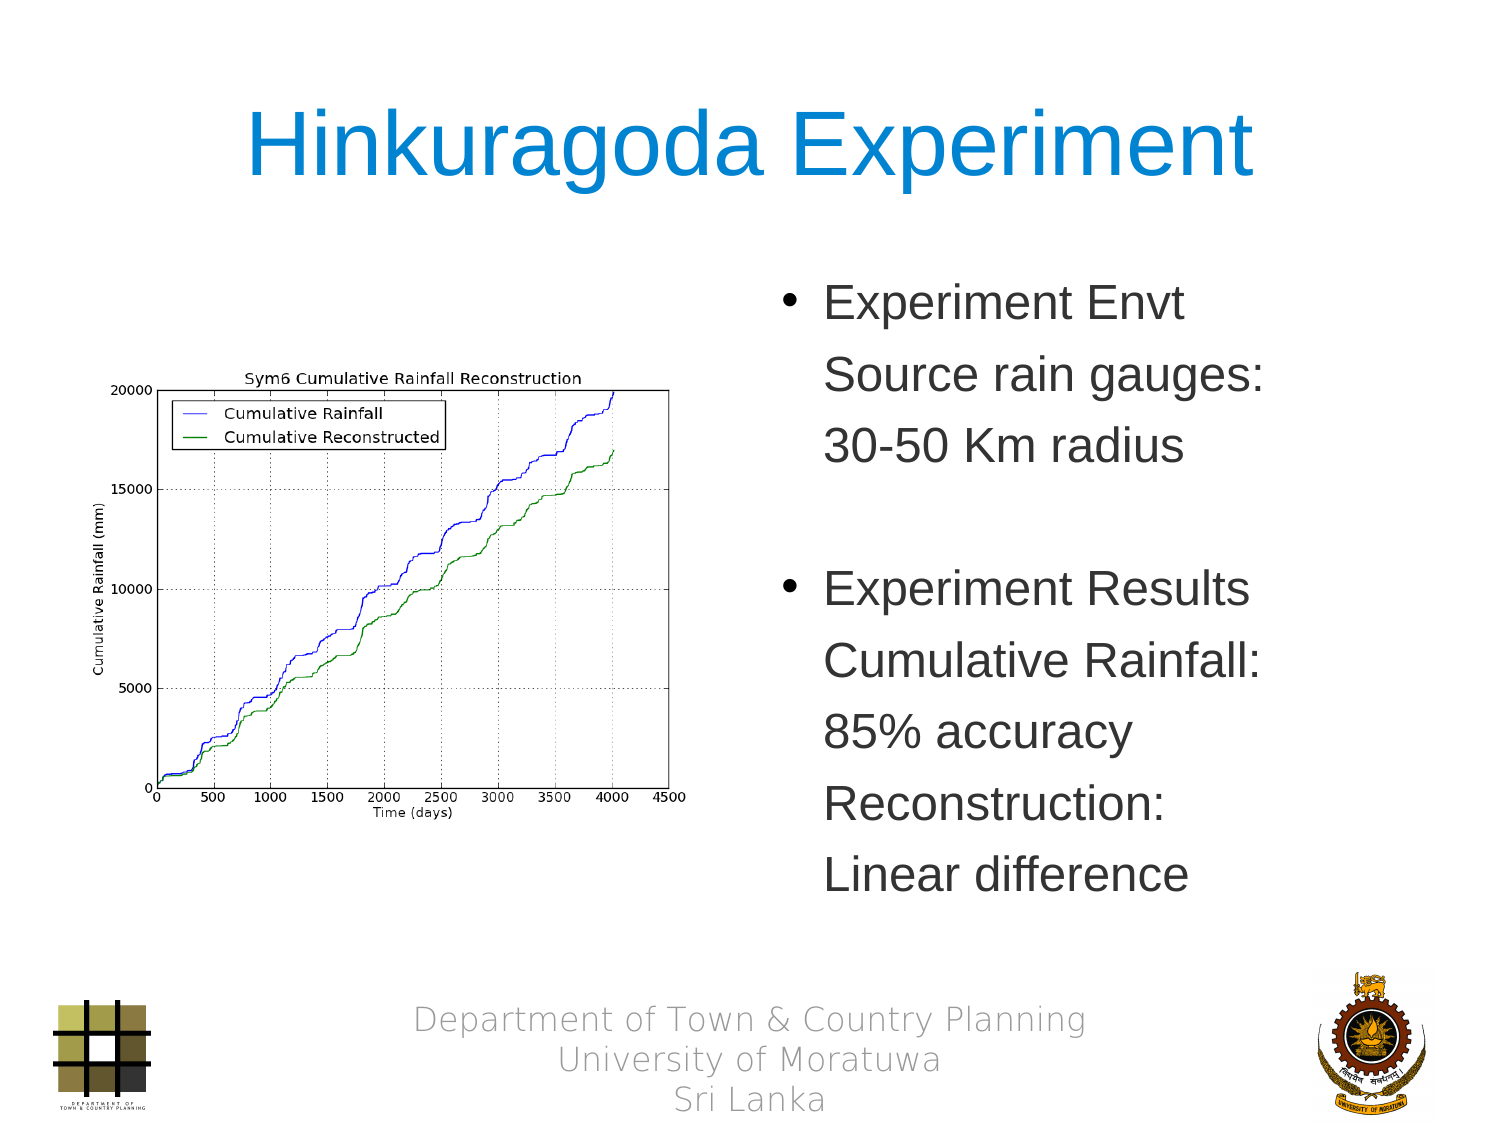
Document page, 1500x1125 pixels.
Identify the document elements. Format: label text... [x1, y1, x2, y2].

picture [1312, 966, 1435, 1125]
list Experiment Envt Source rain gauges: 30-50 Km radius Experiment Results Cumulative Rainfall: 85% accuracy Reconstruction: Linear difference [766, 262, 1426, 916]
title Hinkuragoda Experiment [75, 45, 1426, 233]
picture [53, 1000, 151, 1110]
picture [74, 340, 734, 837]
